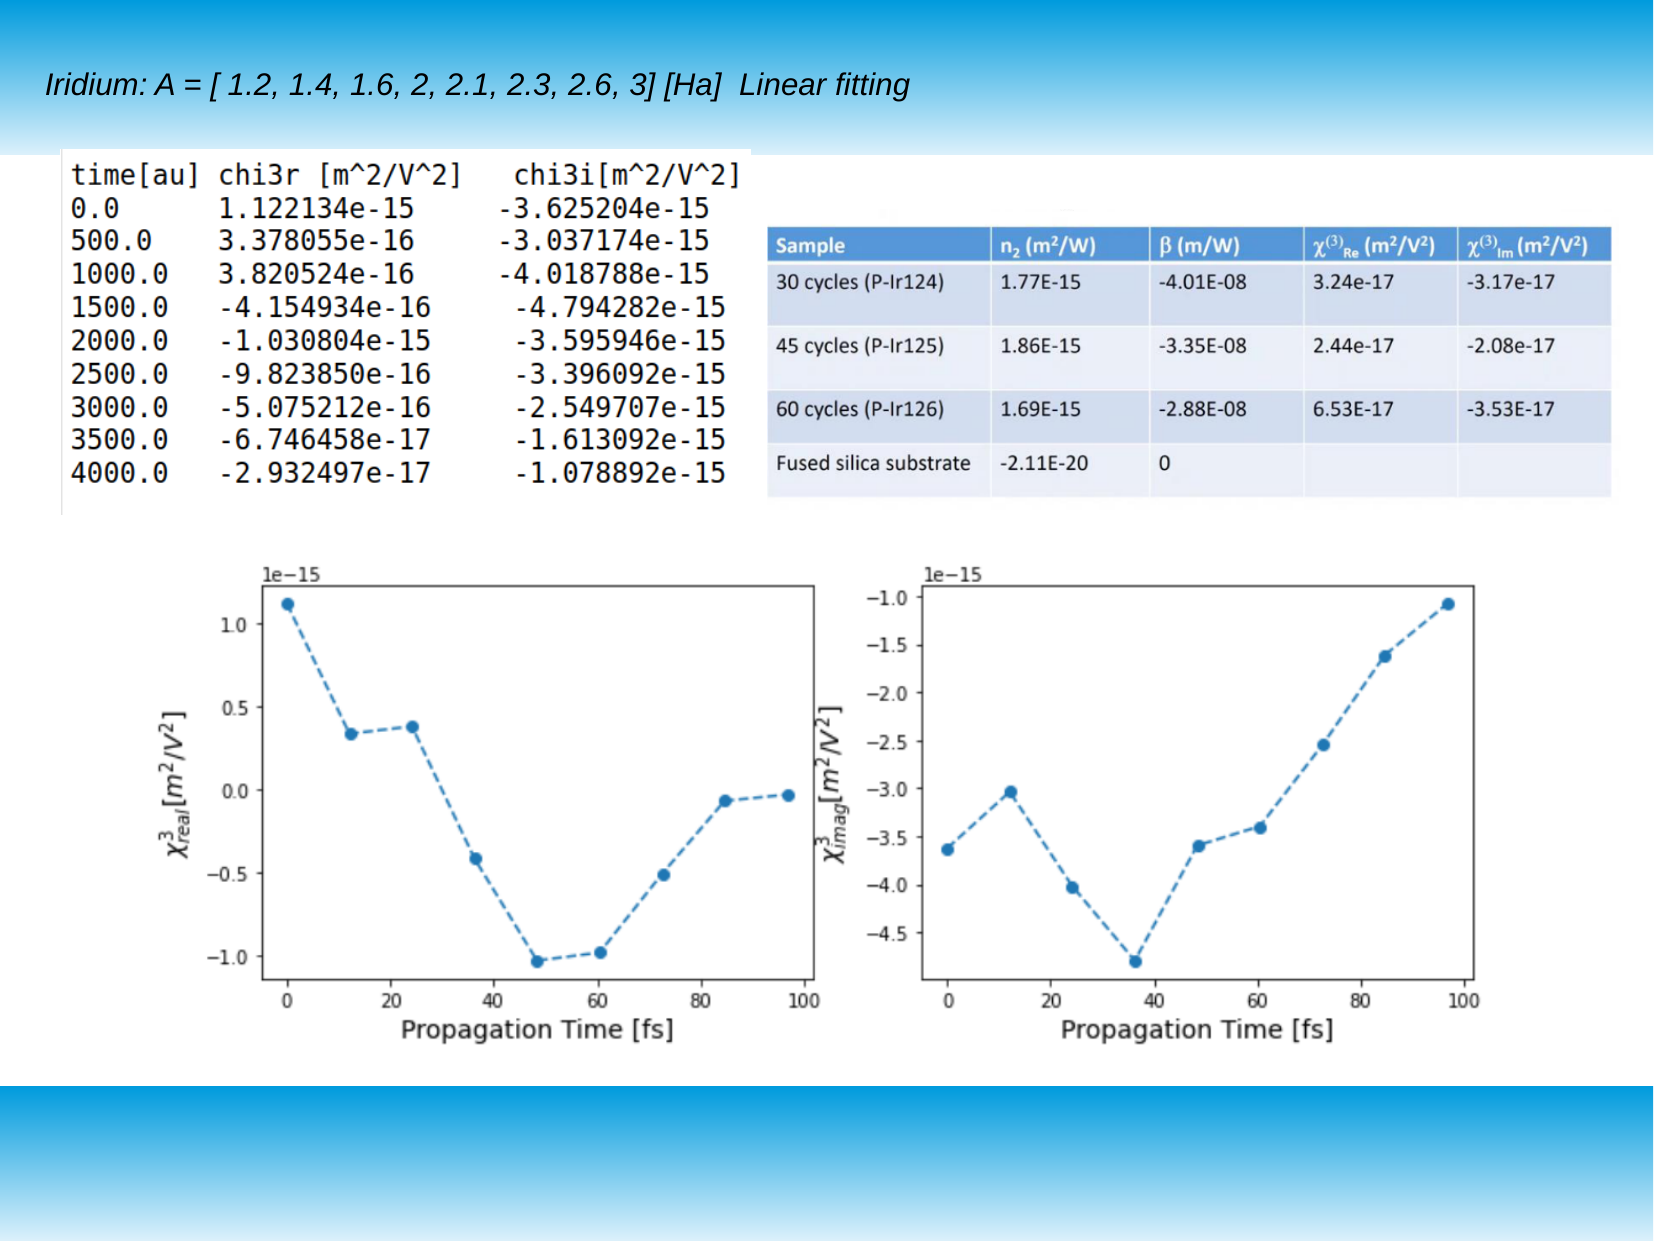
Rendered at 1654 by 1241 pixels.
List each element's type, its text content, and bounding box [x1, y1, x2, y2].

picture [135, 550, 1534, 1066]
picture [60, 150, 751, 515]
text_box Iridium: A = [ 1.2, 1.4, 1.6, 2, 2.1, 2.3, 2.6, 3] [Ha] Linear fitting [30, 60, 1600, 214]
picture [767, 210, 1621, 511]
